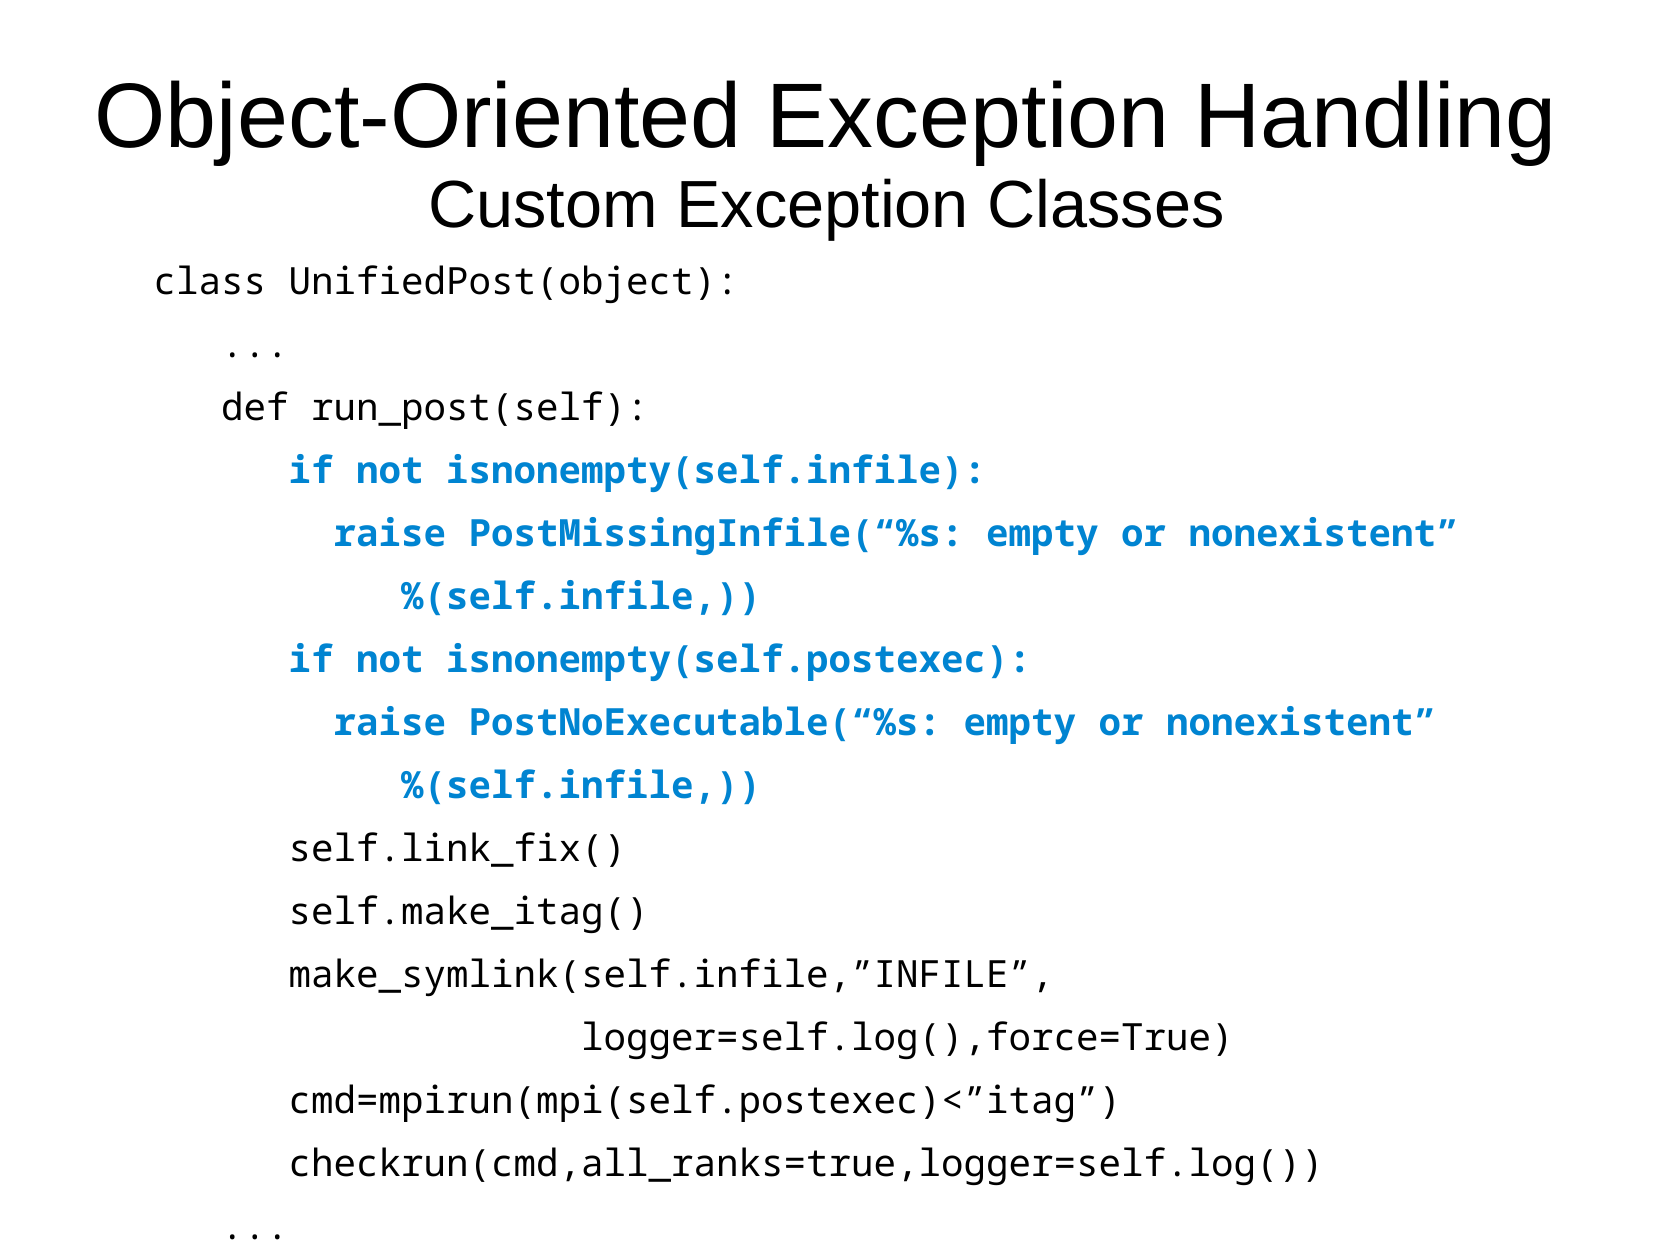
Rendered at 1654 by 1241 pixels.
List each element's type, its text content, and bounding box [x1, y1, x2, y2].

list class UnifiedPost(object): ... def run_post(self): if not isnonempty(self.infile): raise PostMissingInfile(“%s: empty or nonexistent” %(self.infile,)) if not isnonempty(self.postexec): raise PostNoExecutable(“%s: empty or nonexistent” %(self.infile,)) self.link_fix() self.make_itag() make_symlink(self.infile,”INFILE”, logger=self.log(),force=True) cmd=mpirun(mpi(self.postexec)<”itag”) checkrun(cmd,all_ranks=true,logger=self.log()) ... [82, 254, 1636, 1156]
title Object-Oriented Exception Handling Custom Exception Classes [82, 49, 1571, 254]
